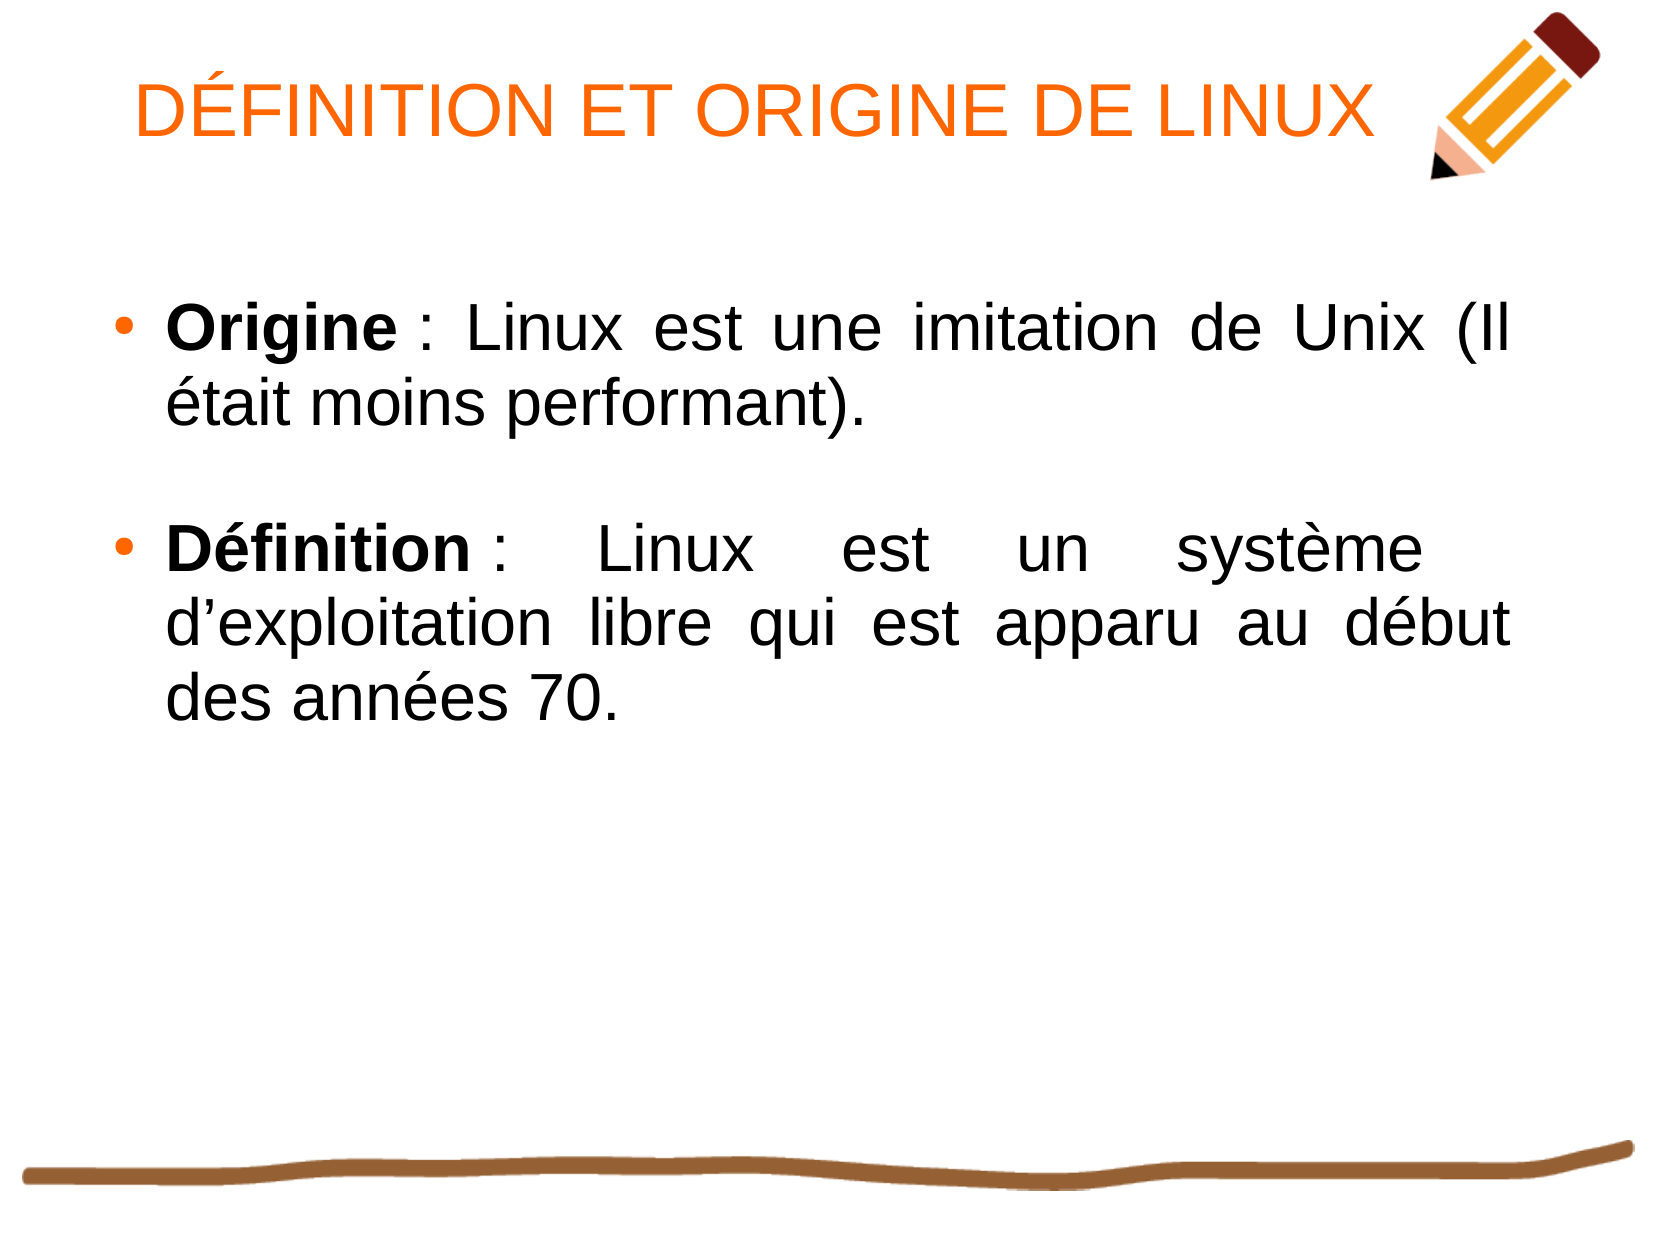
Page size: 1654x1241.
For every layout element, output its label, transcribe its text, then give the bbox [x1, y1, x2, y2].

picture [1430, 12, 1601, 181]
picture [22, 1140, 1635, 1191]
title DÉFINITION ET ORIGINE DE LINUX [82, 49, 1430, 172]
list Origine : Linux est une imitation de Unix (Il était moins performant). Définition : Linux est un système d’exploitation libre qui est apparu au début des années 70. [82, 290, 1512, 1122]
